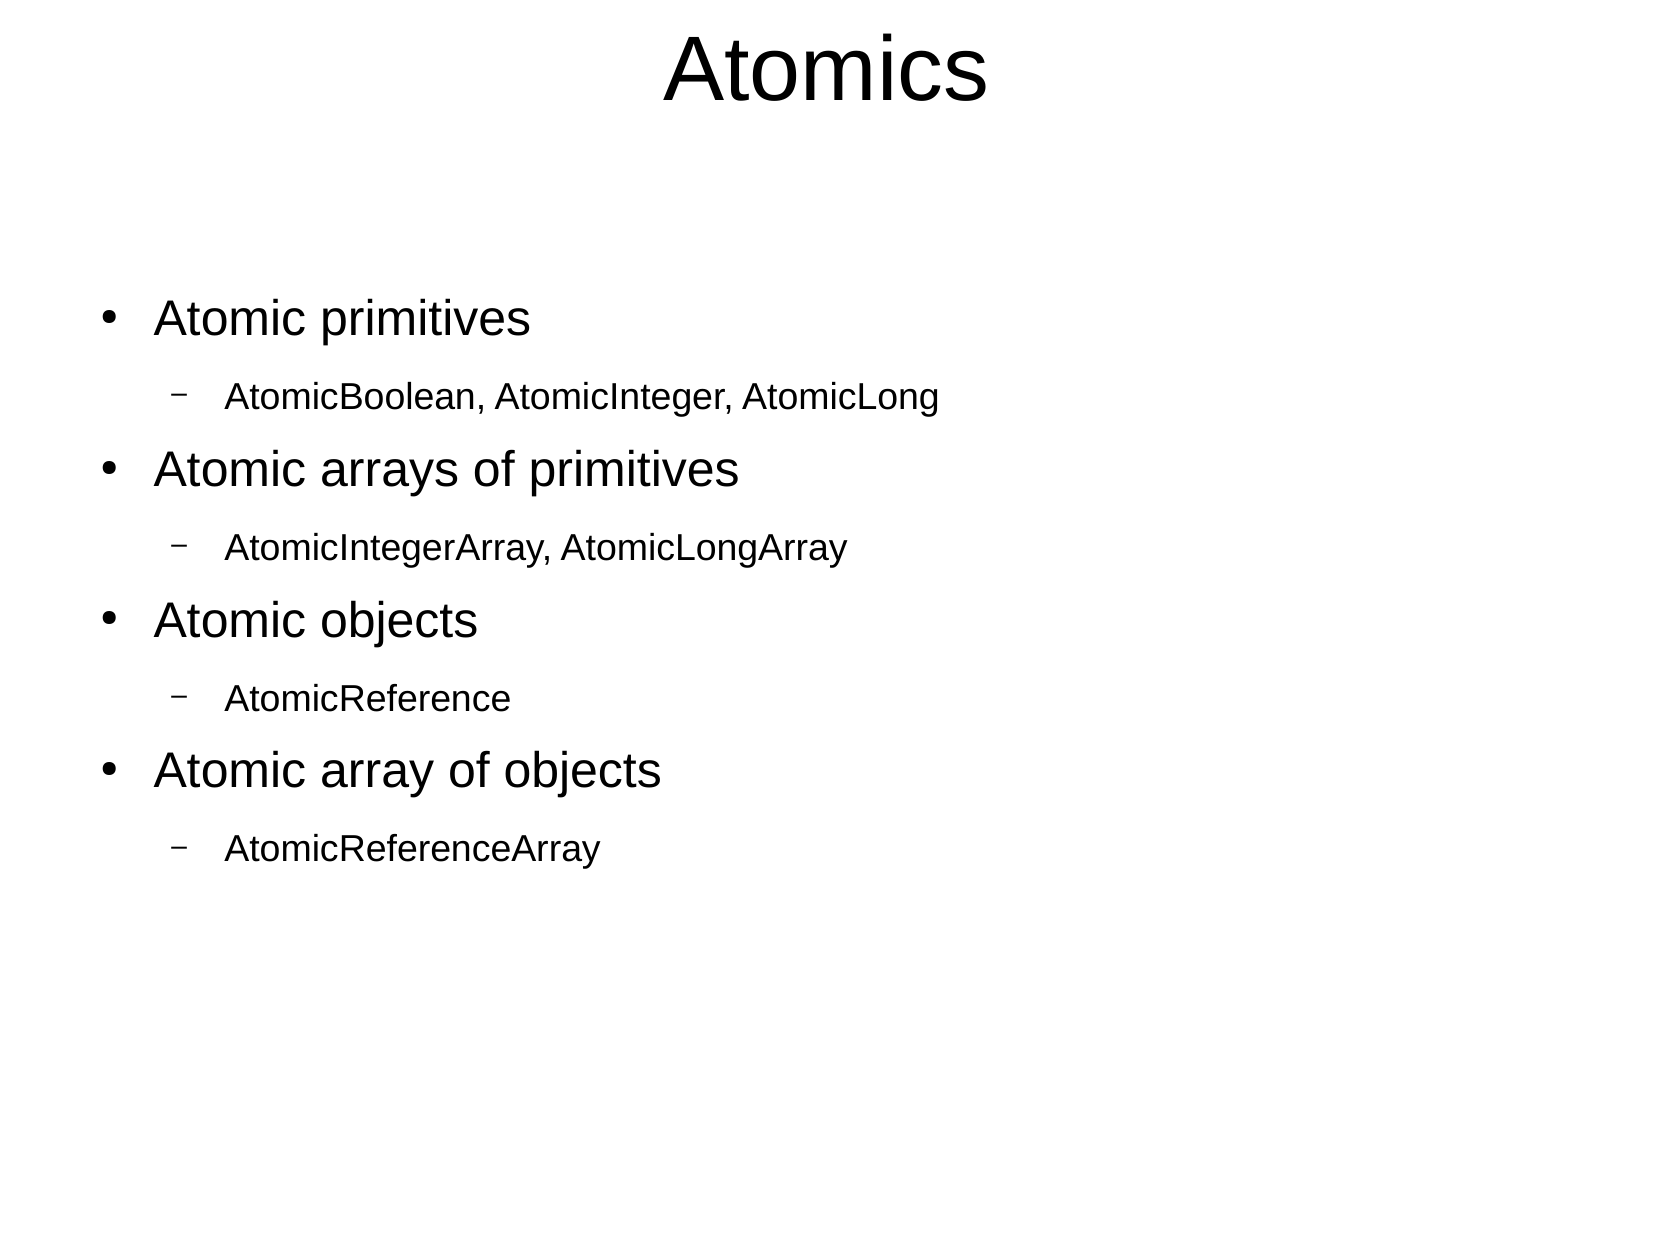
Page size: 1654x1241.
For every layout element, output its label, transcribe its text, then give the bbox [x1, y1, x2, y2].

list Atomic primitives AtomicBoolean, AtomicInteger, AtomicLong Atomic arrays of primitives AtomicIntegerArray, AtomicLongArray Atomic objects AtomicReference Atomic array of objects AtomicReferenceArray [82, 290, 1571, 1109]
title Atomics [82, 17, 1571, 121]
